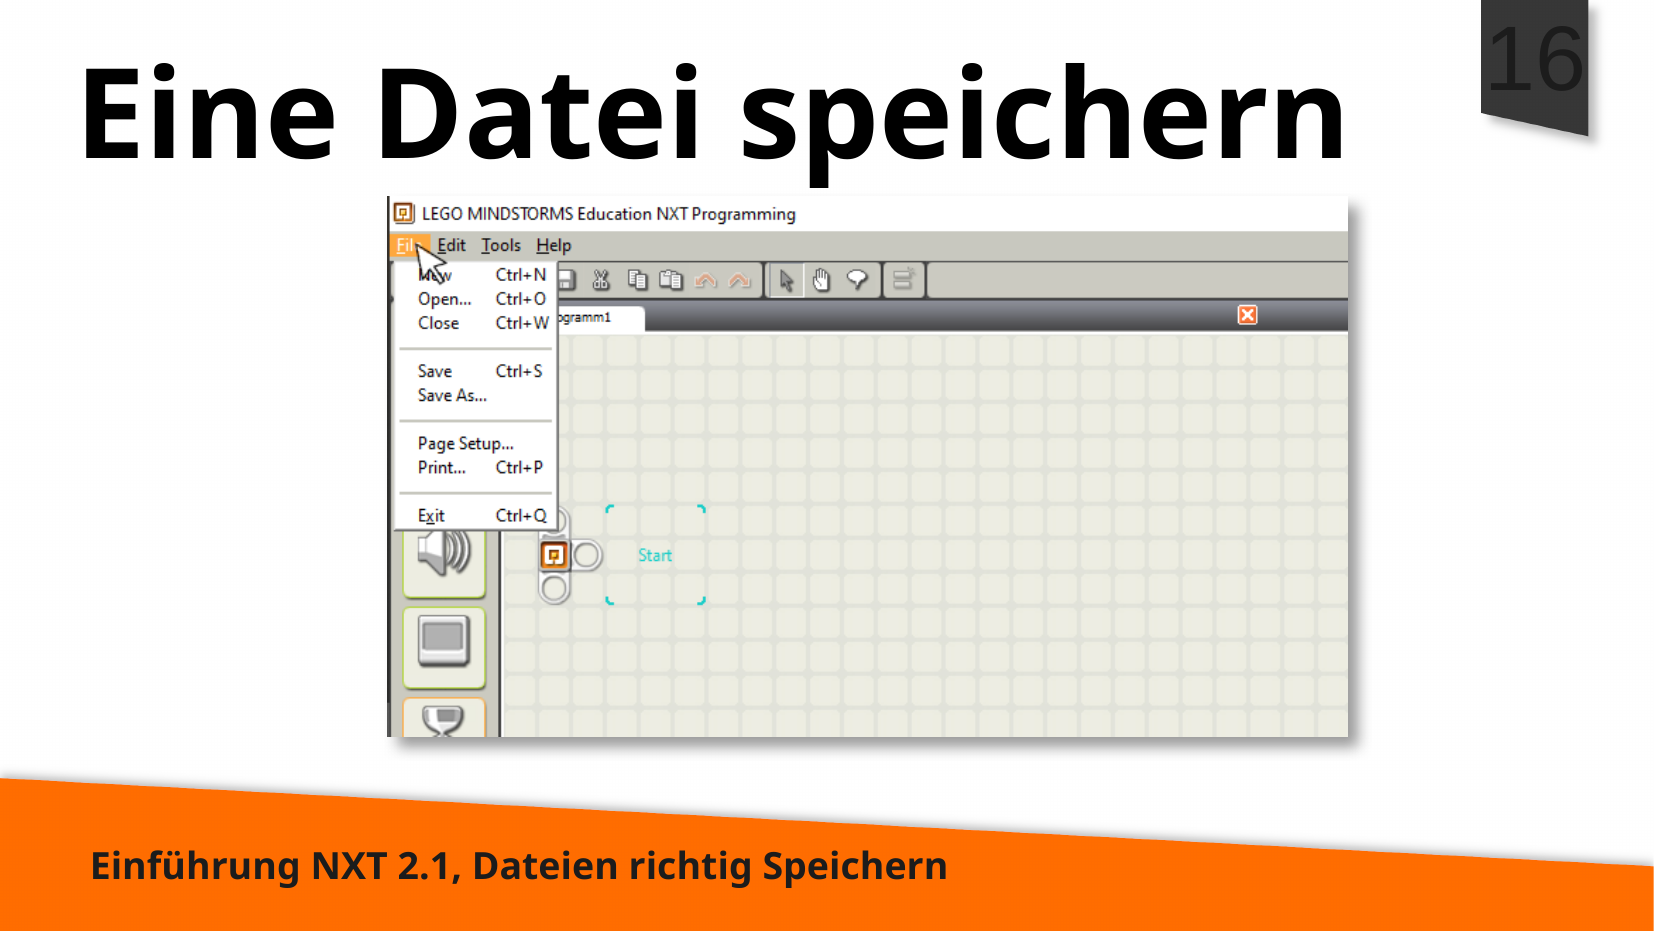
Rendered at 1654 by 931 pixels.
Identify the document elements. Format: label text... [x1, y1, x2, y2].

title Eine Datei speichern [75, 30, 1564, 190]
text_box 16 [1462, 0, 1609, 151]
text_box Einführung NXT 2.1, Dateien richtig Speichern [75, 832, 1201, 901]
picture [0, 0, 1654, 931]
